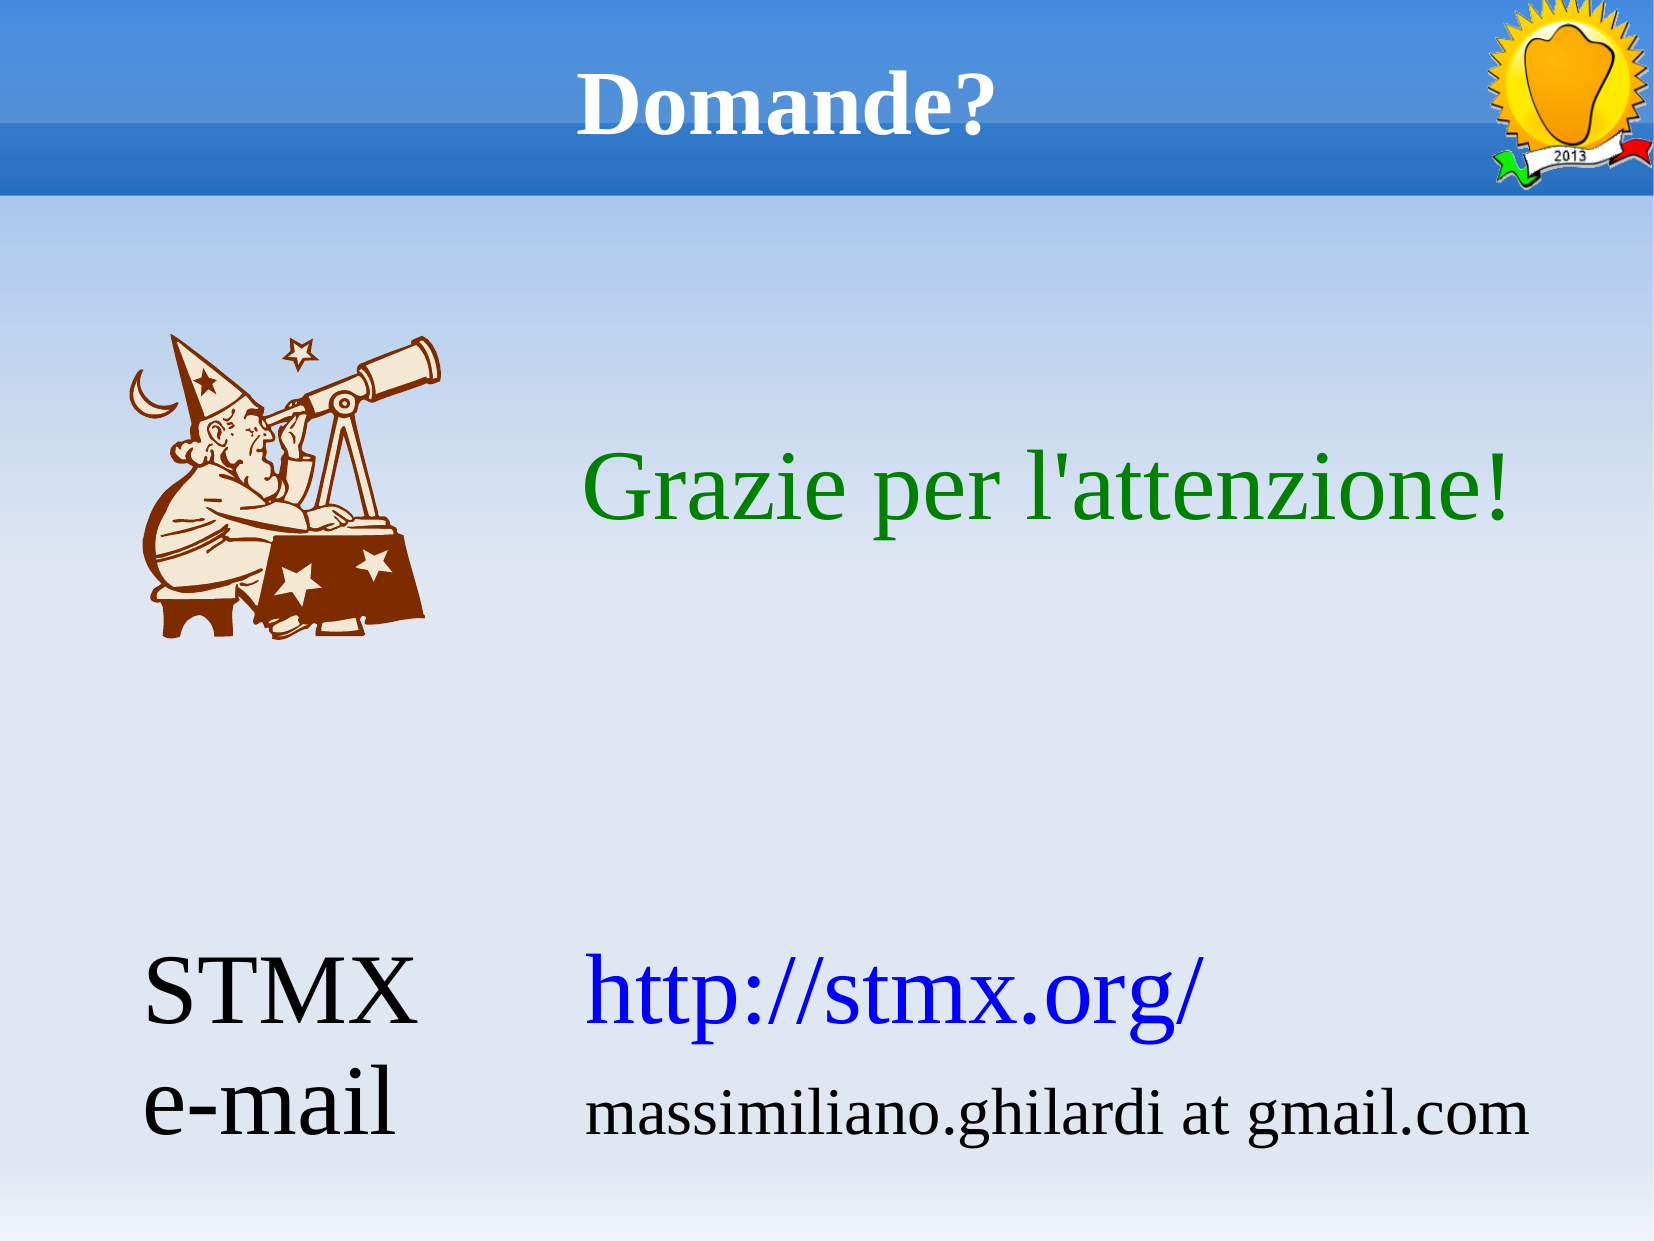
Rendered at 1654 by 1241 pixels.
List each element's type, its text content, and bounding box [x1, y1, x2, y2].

picture [0, 0, 1654, 1241]
text_box Grazie per l'attenzione! [566, 423, 1532, 550]
text_box STMX http://stmx.org/ e-mail massimiliano.ghilardi at gmail.com [127, 927, 1548, 1164]
title Domande? [118, 7, 1459, 200]
